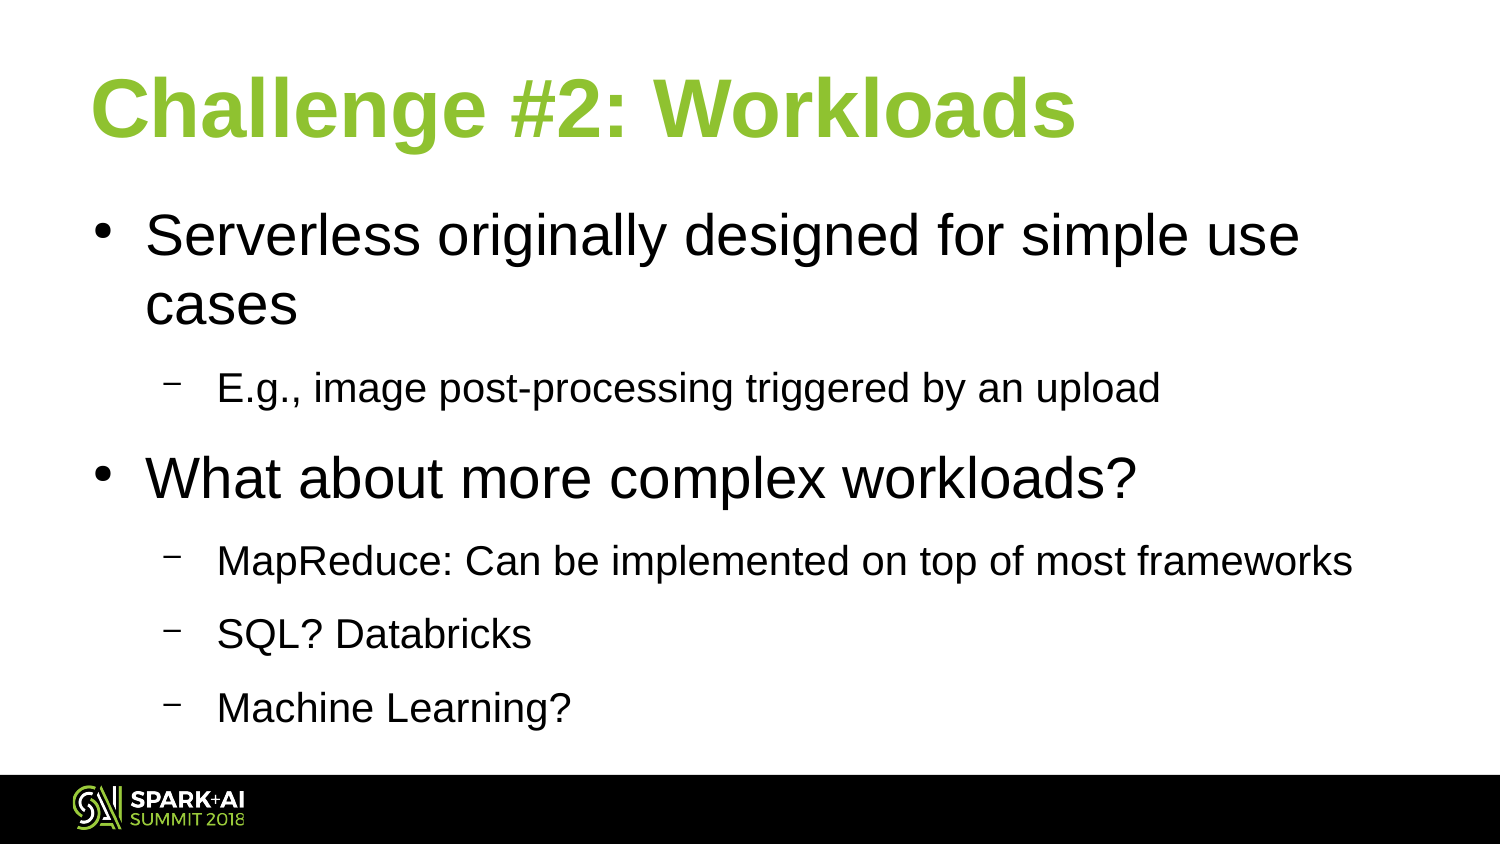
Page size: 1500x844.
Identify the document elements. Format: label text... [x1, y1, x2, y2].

title Challenge #2: Workloads [75, 33, 1426, 175]
list Serverless originally designed for simple use cases E.g., image post-processing triggered by an upload What about more complex workloads? MapReduce: Can be implemented on top of most frameworks SQL? Databricks Machine Learning? [75, 196, 1425, 754]
